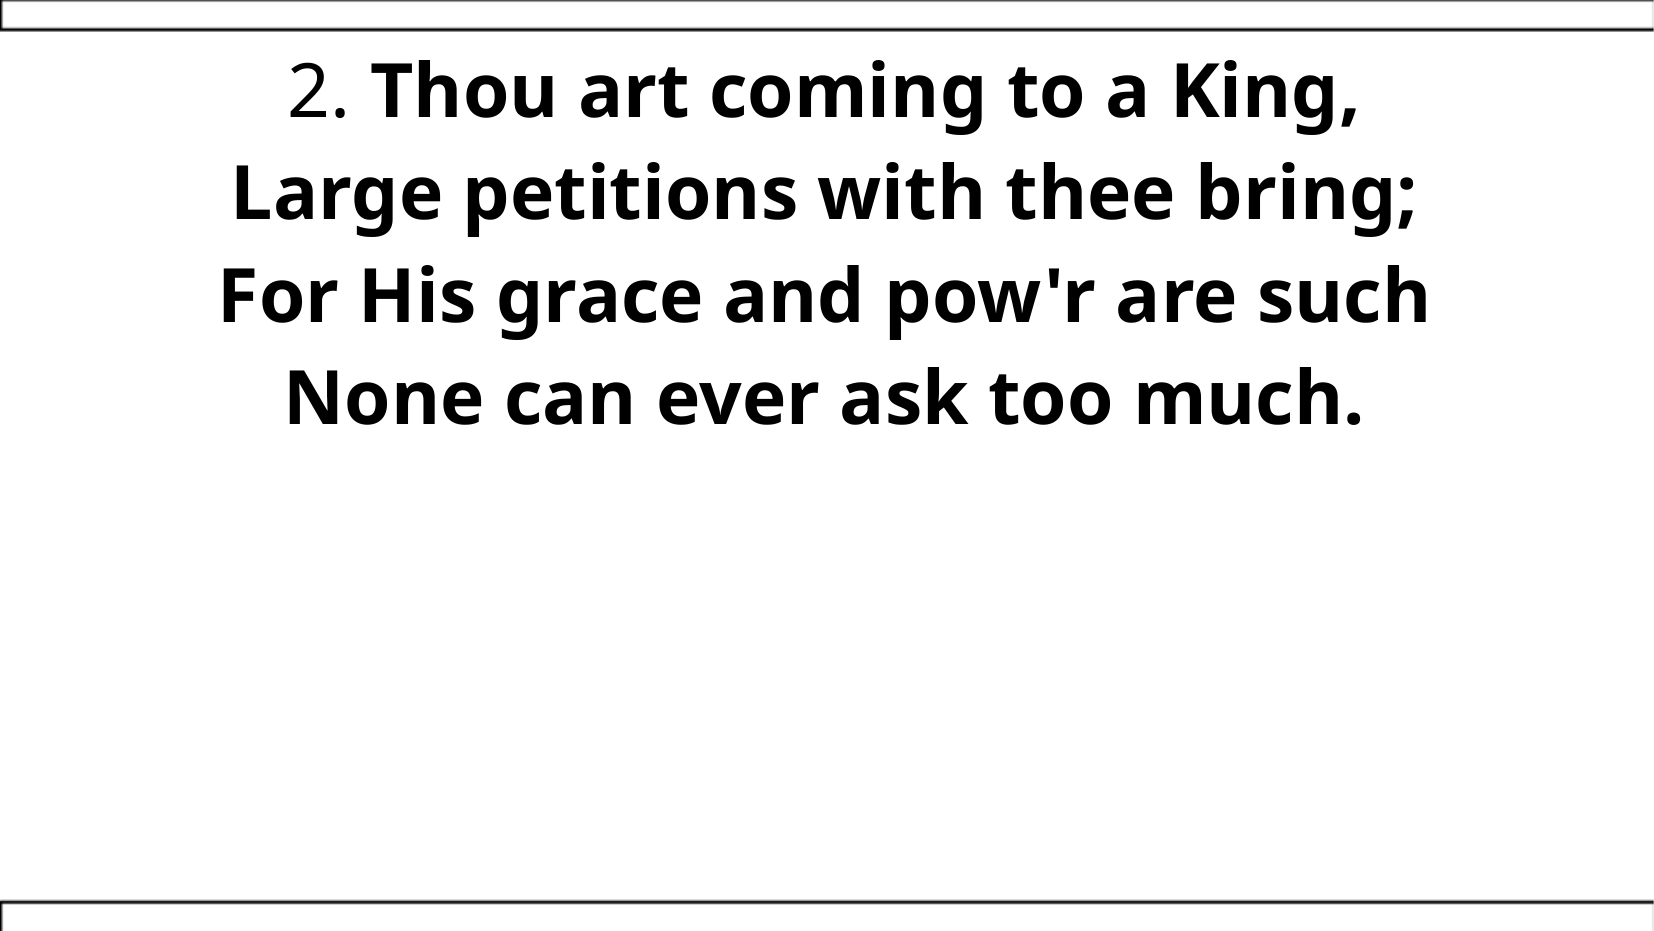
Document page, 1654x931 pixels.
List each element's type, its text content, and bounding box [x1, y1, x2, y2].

picture [0, 0, 1654, 931]
text_box 2. Thou art coming to a King, Large petitions with thee bring; For His grace and pow'r are such None can ever ask too much. [105, 30, 1546, 466]
